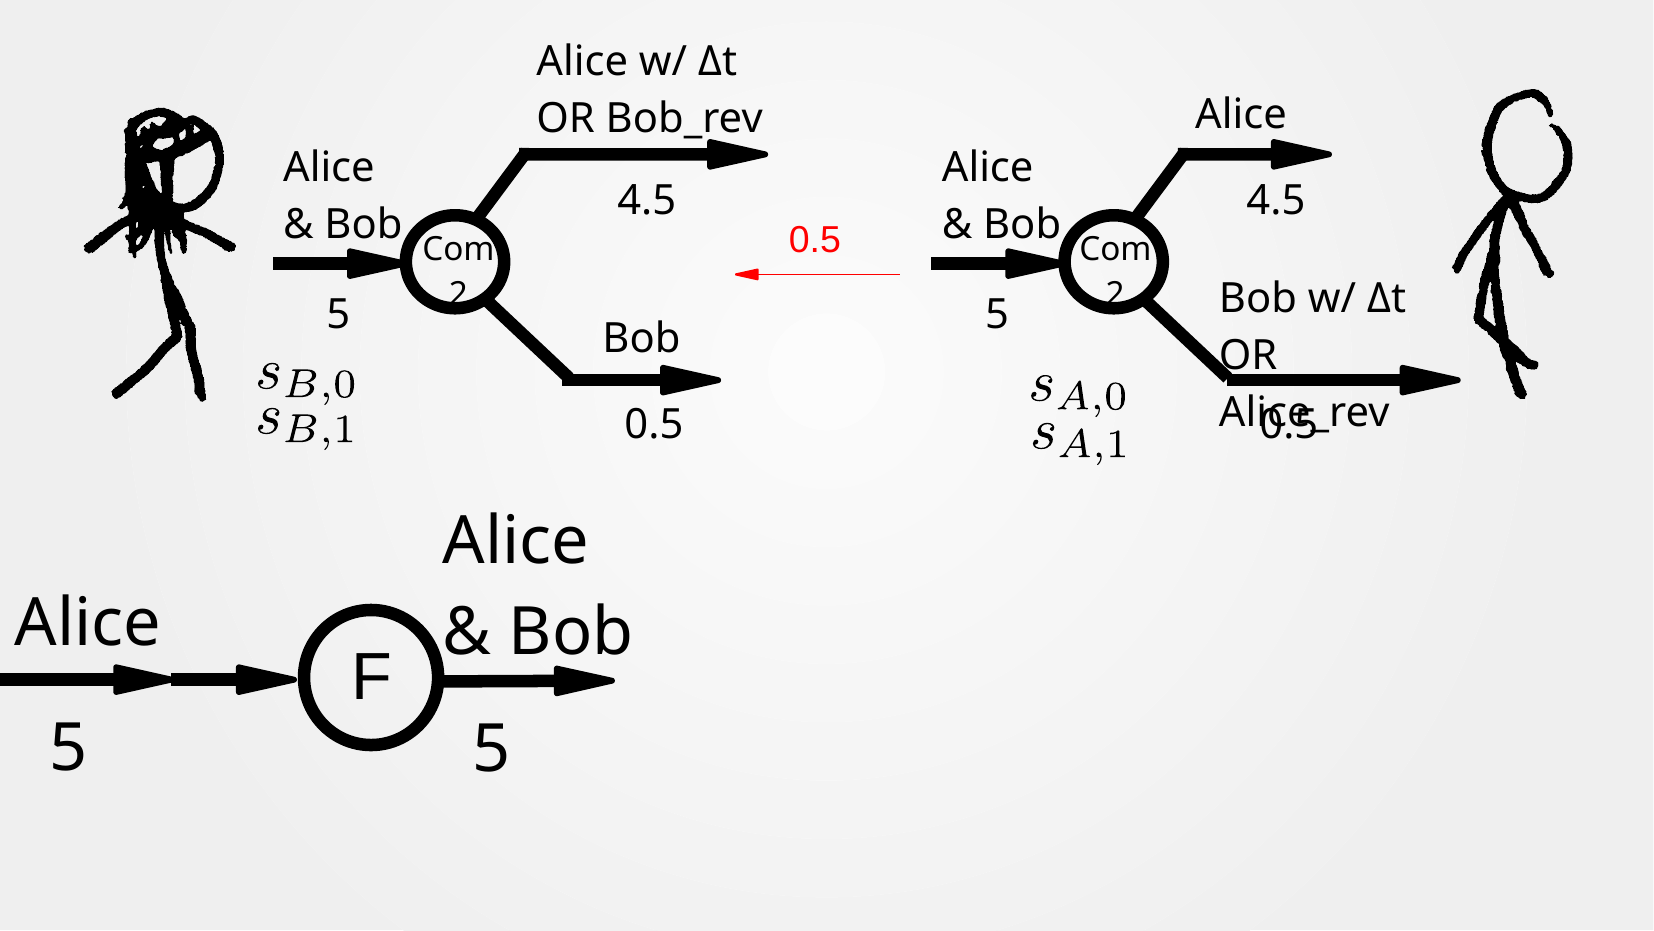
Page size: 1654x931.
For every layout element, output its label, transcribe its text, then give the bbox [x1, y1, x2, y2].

text_box 5 [34, 691, 121, 794]
text_box Com 2 [1064, 217, 1182, 316]
text_box 5 [970, 276, 1025, 347]
text_box F [336, 632, 426, 722]
picture [82, 106, 238, 402]
picture [1029, 422, 1126, 466]
text_box 0.5 [609, 386, 706, 457]
text_box Bob w/ Δt OR Alice_rev [1204, 260, 1471, 376]
text_box 5 [457, 692, 532, 795]
text_box Alice & Bob [427, 485, 665, 669]
text_box 0.5 [774, 211, 865, 269]
picture [1028, 375, 1126, 418]
text_box Alice & Bob [927, 129, 1101, 256]
text_box Alice & Bob [268, 129, 442, 256]
text_box 5 [311, 276, 367, 347]
picture [1448, 85, 1576, 402]
text_box 4.5 [602, 162, 706, 233]
text_box 0.5 [1244, 386, 1351, 457]
text_box Bob [587, 300, 698, 366]
text_box 4.5 [1231, 162, 1336, 233]
text_box Alice [0, 566, 192, 662]
text_box Alice w/ Δt OR Bob_rev [521, 23, 781, 139]
picture [255, 362, 355, 406]
text_box Alice [1180, 76, 1321, 143]
picture [255, 407, 353, 451]
text_box Com 2 [407, 217, 526, 316]
